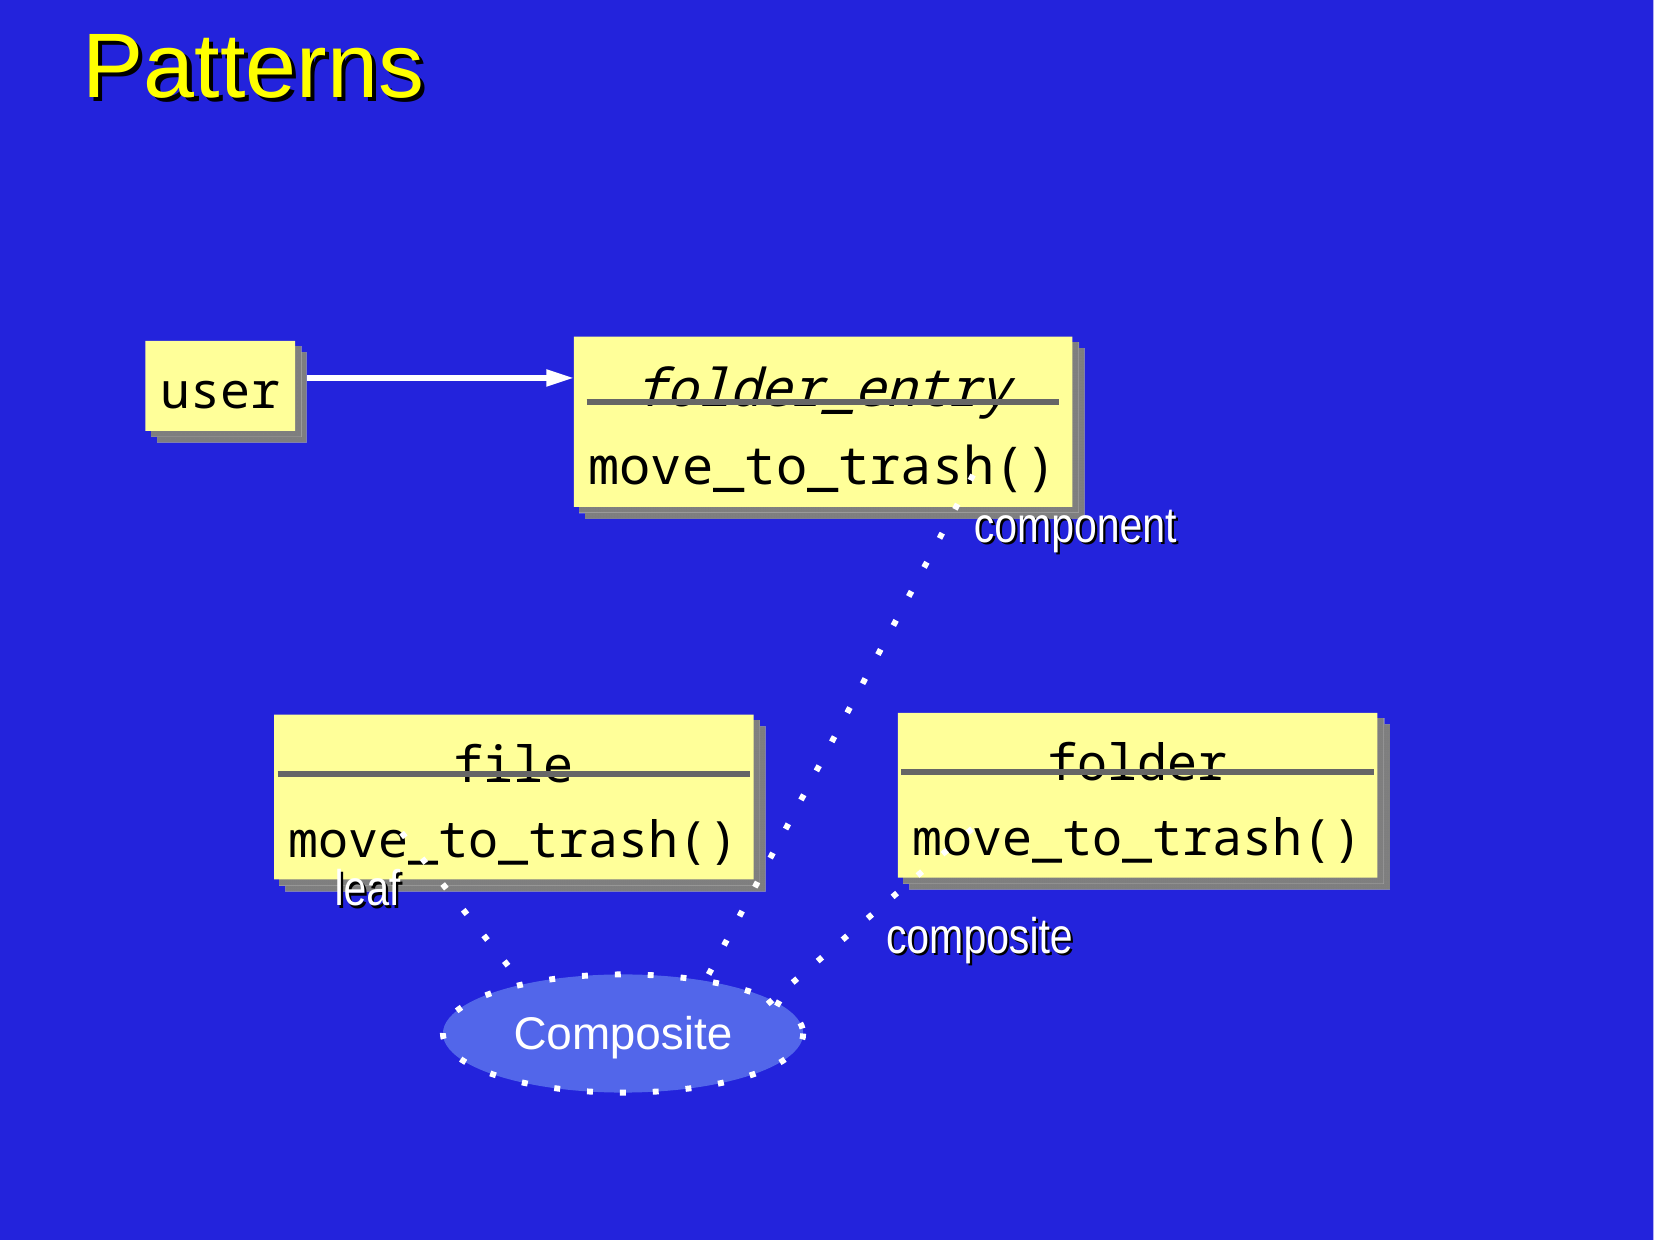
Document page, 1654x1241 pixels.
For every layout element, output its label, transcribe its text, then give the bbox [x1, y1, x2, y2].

title Patterns [82, 2, 1571, 130]
text_box Composite [442, 974, 804, 1093]
text_box user [145, 340, 296, 431]
text_box component [959, 484, 1193, 560]
text_box folder_entry move_to_trash() [573, 336, 1073, 507]
text_box composite [871, 895, 1105, 972]
text_box file move_to_trash() [274, 714, 754, 880]
text_box folder move_to_trash() [897, 712, 1378, 878]
text_box leaf [319, 848, 455, 924]
